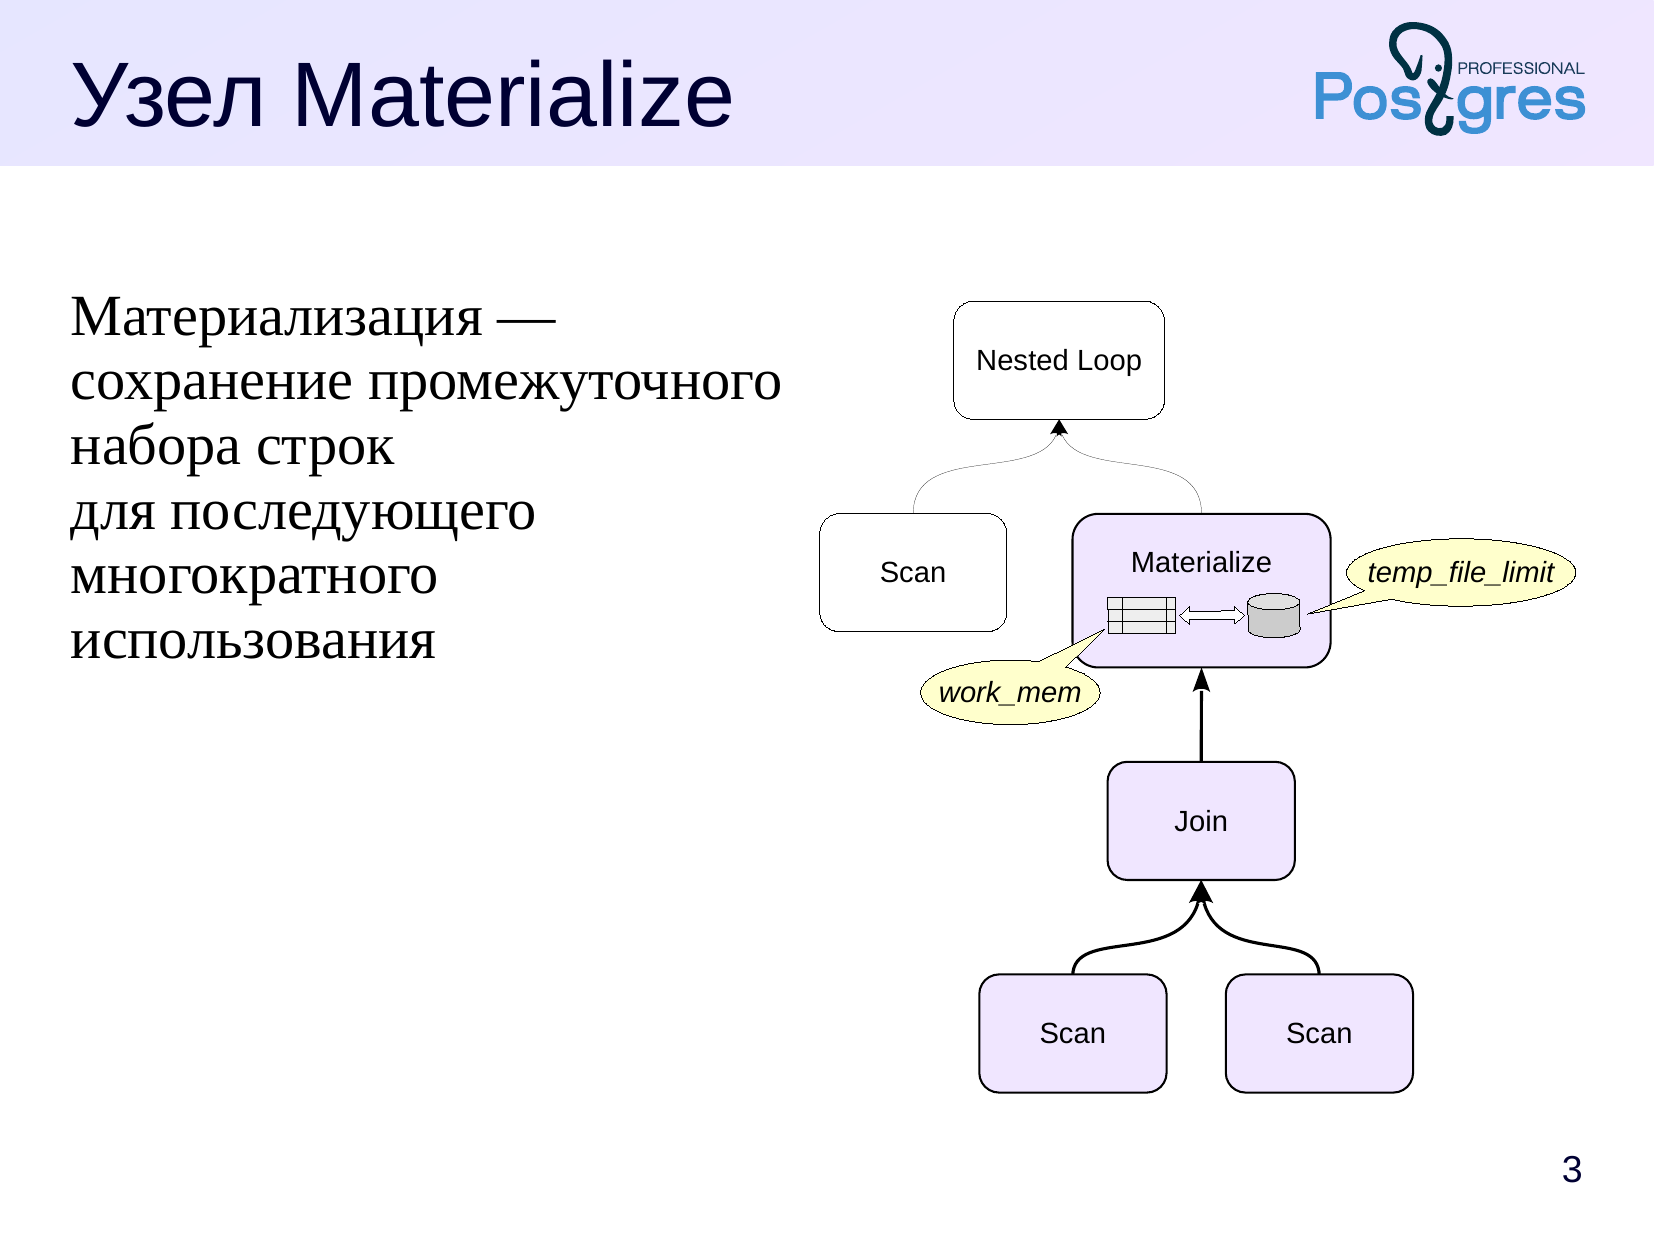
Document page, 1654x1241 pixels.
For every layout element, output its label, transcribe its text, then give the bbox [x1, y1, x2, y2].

text_box temp_file_limit [1307, 538, 1576, 615]
text_box [1123, 622, 1166, 634]
text_box Materialize [1072, 513, 1331, 668]
text_box [1247, 603, 1301, 638]
text_box Scan [1225, 974, 1414, 1093]
list Материализация — сохранение промежуточного набора строк для последующего многократного использования [70, 283, 1583, 1141]
text_box [1123, 597, 1166, 609]
text_box Scan [979, 974, 1167, 1093]
text_box Scan [819, 513, 1007, 632]
title Узел Materialize [70, 43, 1241, 147]
text_box Join [1107, 761, 1295, 880]
text_box [1108, 610, 1122, 621]
text_box [1107, 597, 1122, 609]
text_box [1167, 597, 1176, 609]
text_box [1179, 606, 1245, 625]
text_box [1167, 610, 1176, 621]
text_box Nested Loop [953, 301, 1165, 420]
text_box [1108, 622, 1122, 634]
text_box [1123, 610, 1166, 621]
text_box [1167, 622, 1176, 634]
text_box work_mem [920, 629, 1105, 725]
